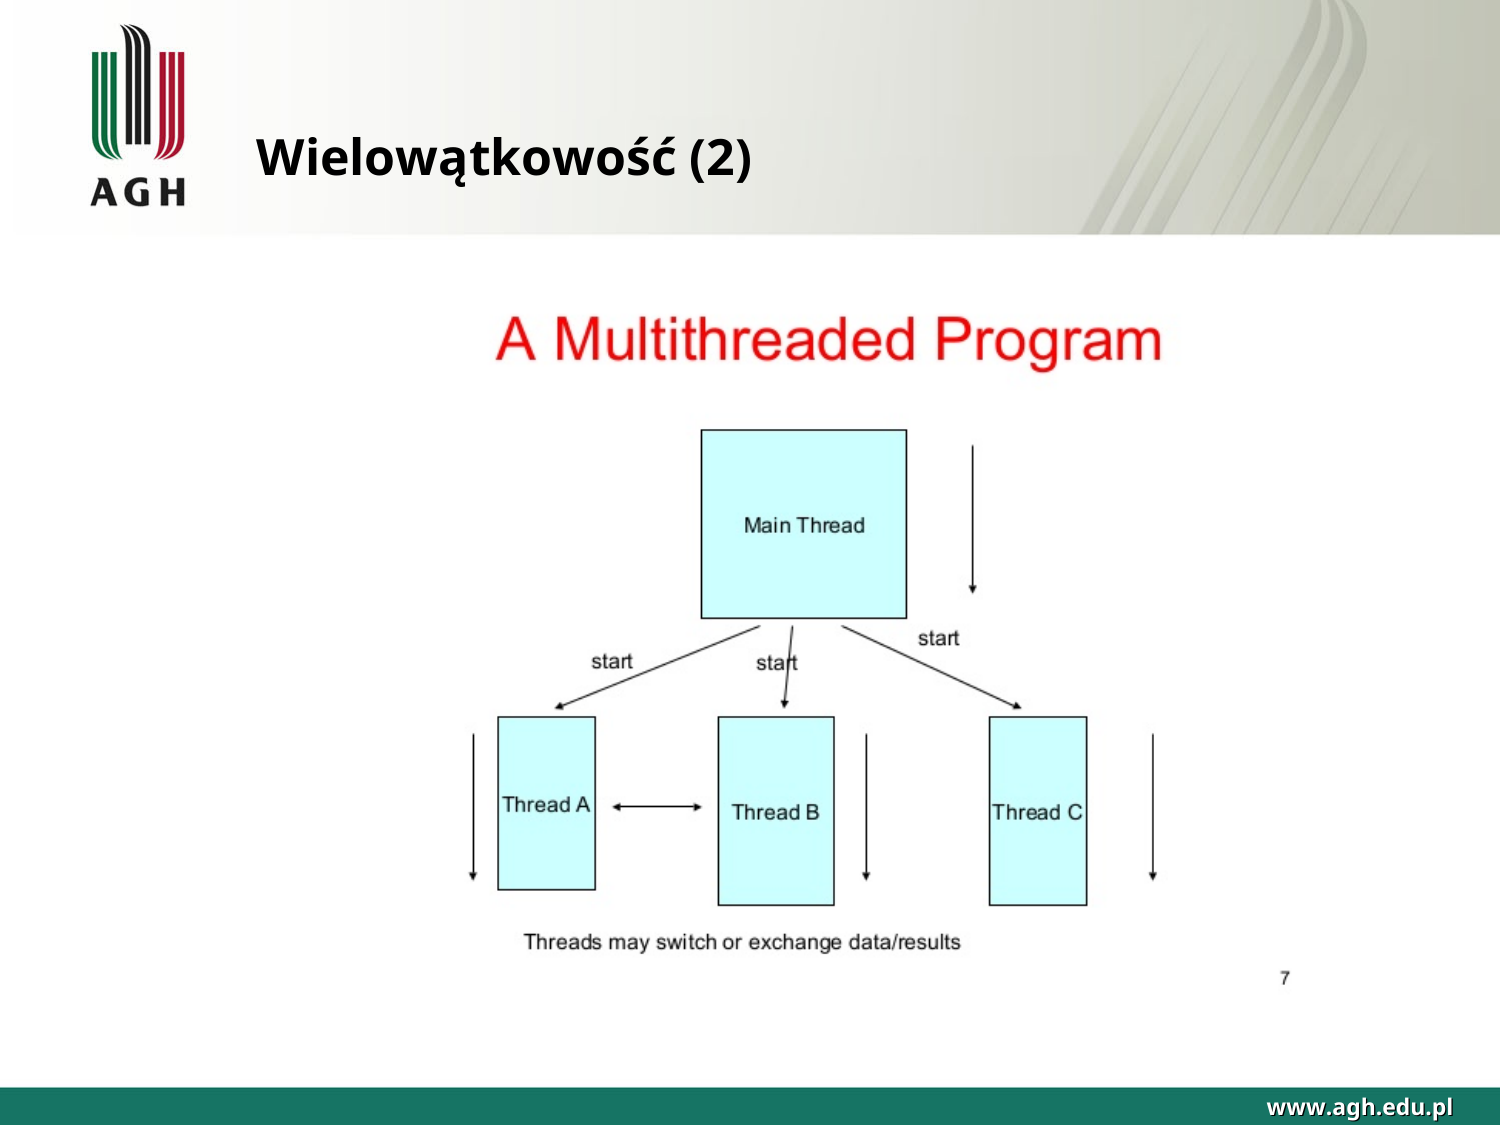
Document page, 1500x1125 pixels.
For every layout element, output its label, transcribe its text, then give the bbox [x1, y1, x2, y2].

picture [0, 0, 1500, 1125]
title Wielowątkowość (2) [242, 78, 1425, 233]
text_box www.agh.edu.pl [1251, 1084, 1500, 1125]
